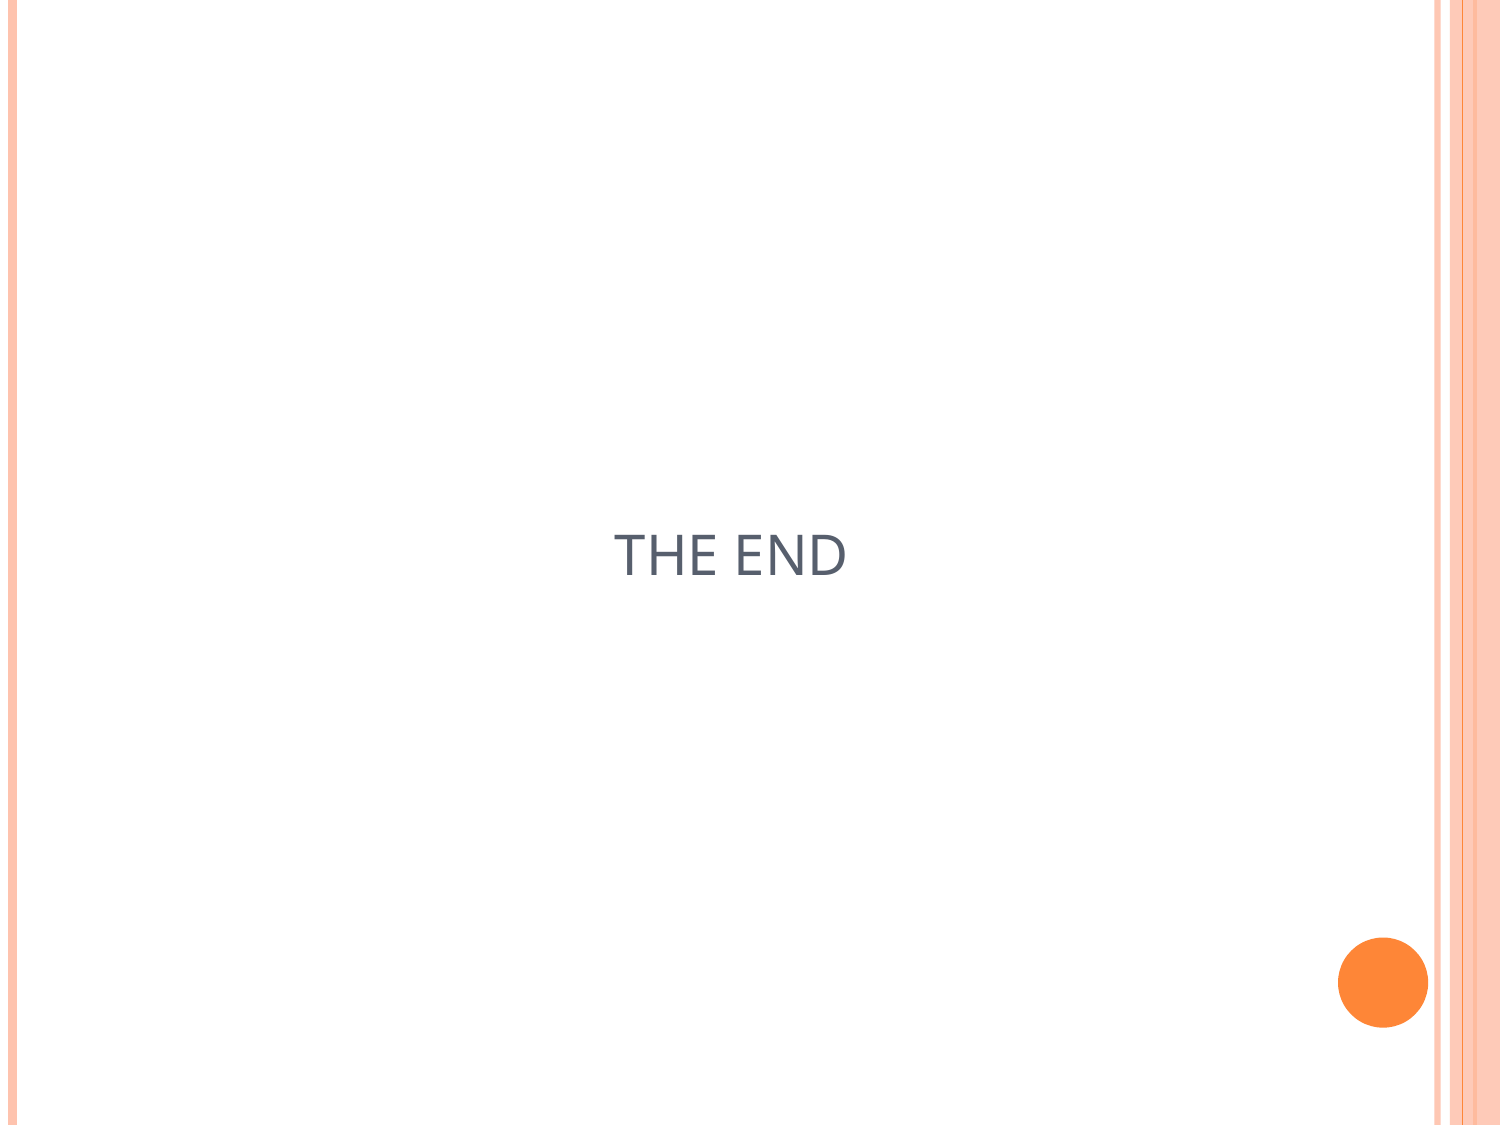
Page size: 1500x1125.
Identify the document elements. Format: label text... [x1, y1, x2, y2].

title THE END [599, 449, 875, 601]
